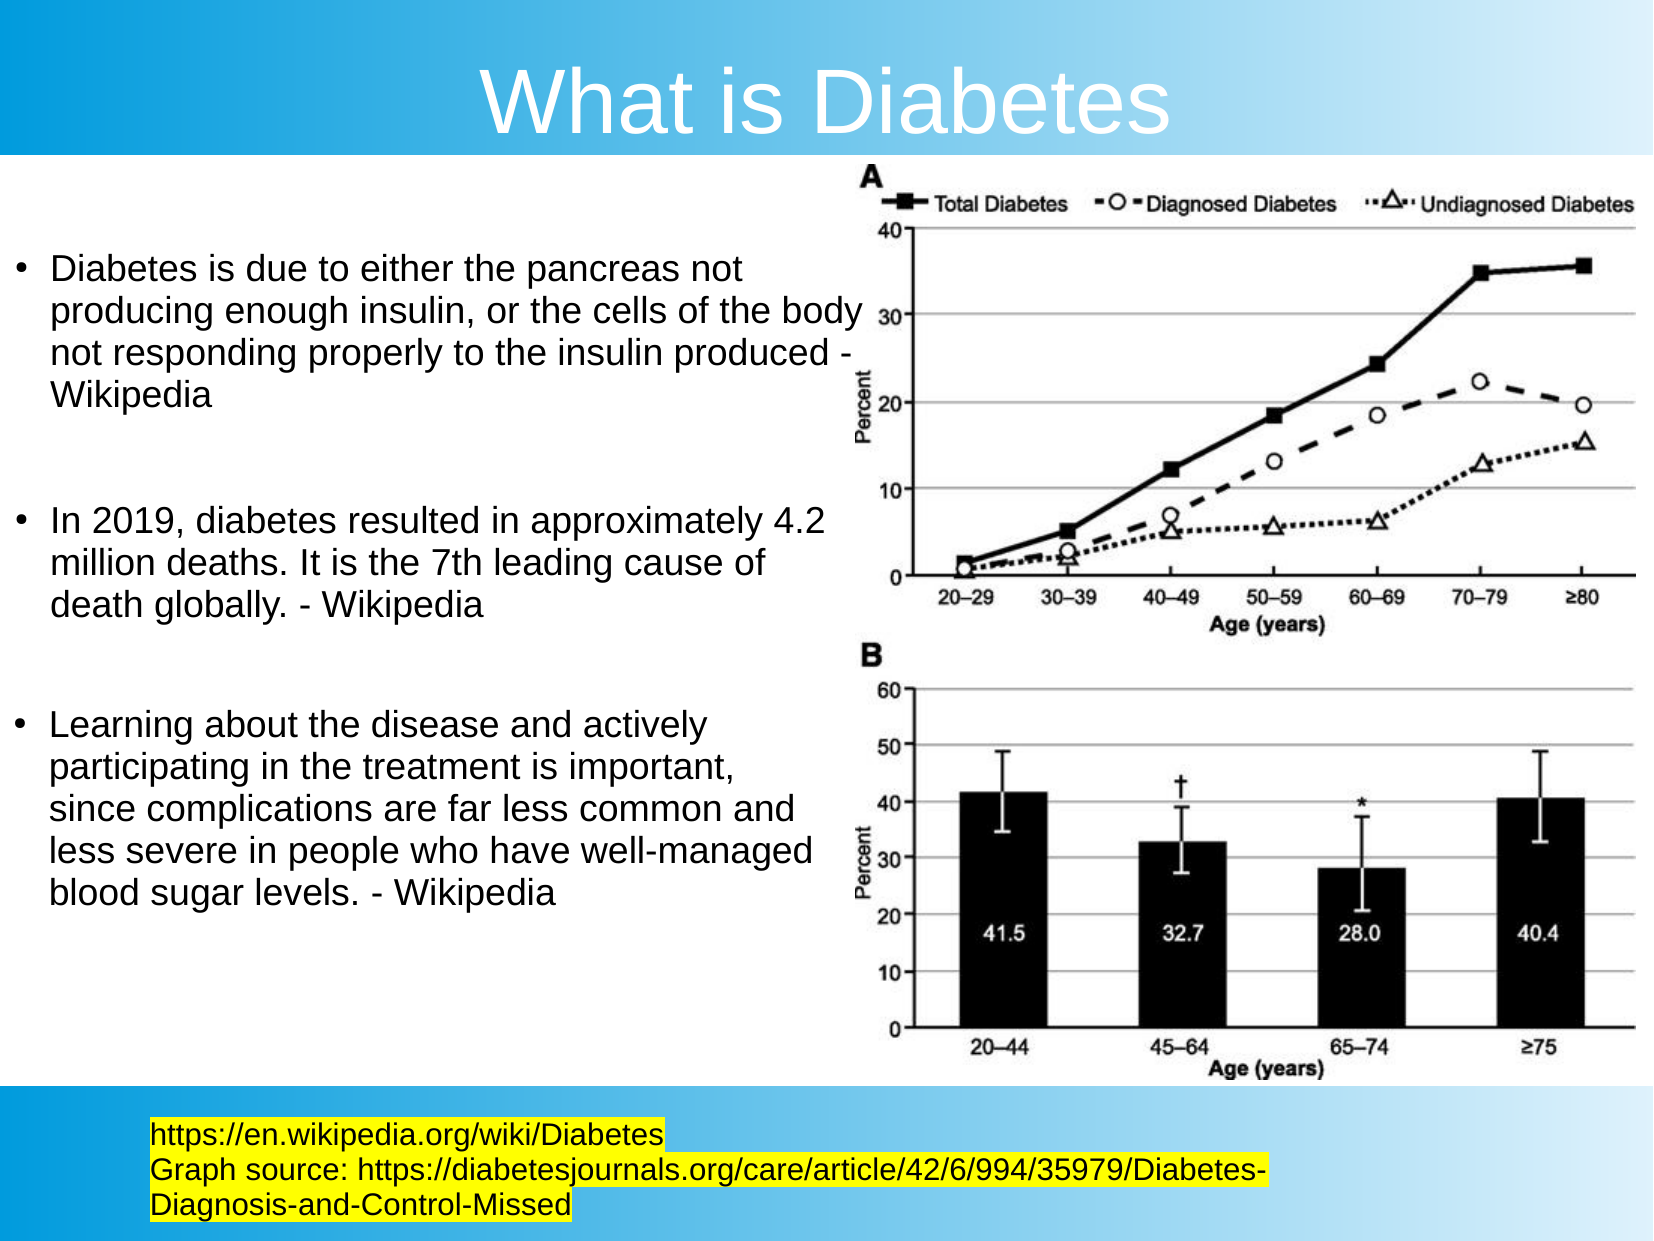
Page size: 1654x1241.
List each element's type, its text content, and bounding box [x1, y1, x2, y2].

title What is Diabetes [82, 49, 1571, 155]
picture [855, 164, 1636, 1081]
text_box Learning about the disease and actively participating in the treatment is important, since complications are far less common and less severe in people who have well-managed blood sugar levels. - Wikipedia [0, 696, 841, 1006]
text_box Diabetes is due to either the pancreas not producing enough insulin, or the cells of the body not responding properly to the insulin produced - Wikipedia [0, 240, 886, 466]
text_box https://en.wikipedia.org/wiki/Diabetes Graph source: https://diabetesjournals.org/care/article/42/6/994/35979/Diabetes-Diagnosis-and-Control-Missed [135, 1110, 1396, 1241]
text_box In 2019, diabetes resulted in approximately 4.2 million deaths. It is the 7th leading cause of death globally. - Wikipedia [0, 492, 842, 676]
